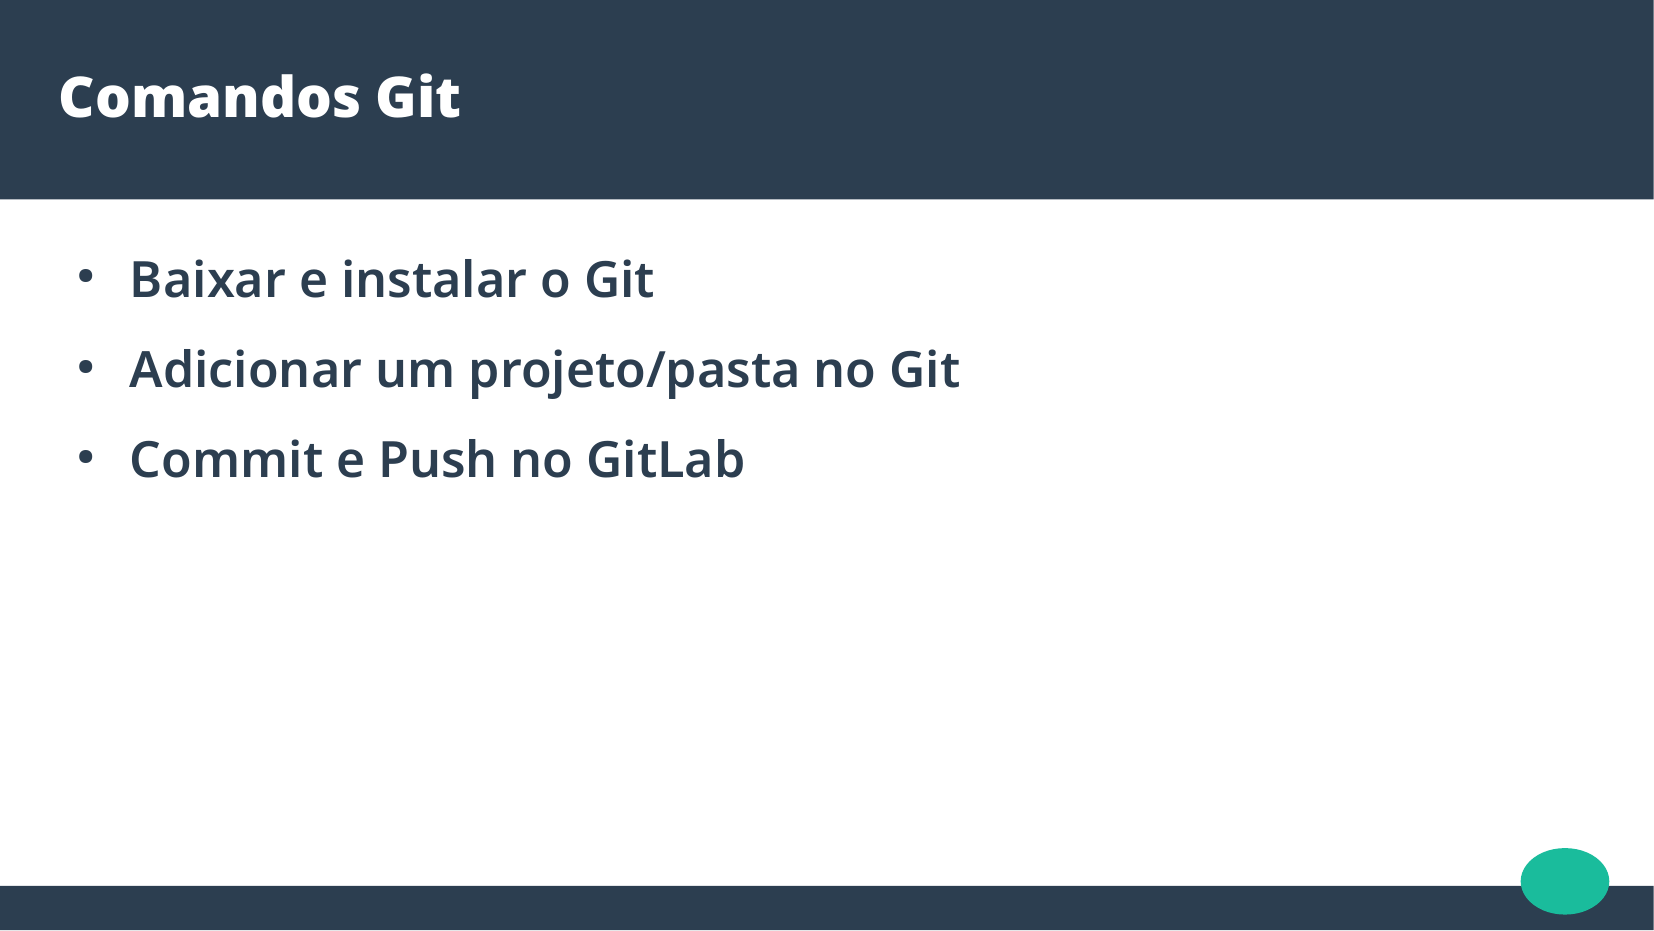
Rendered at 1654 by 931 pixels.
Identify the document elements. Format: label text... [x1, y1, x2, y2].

list Baixar e instalar o Git Adicionar um projeto/pasta no Git Commit e Push no GitLab [59, 243, 1595, 864]
title Comandos Git [59, 37, 1595, 156]
